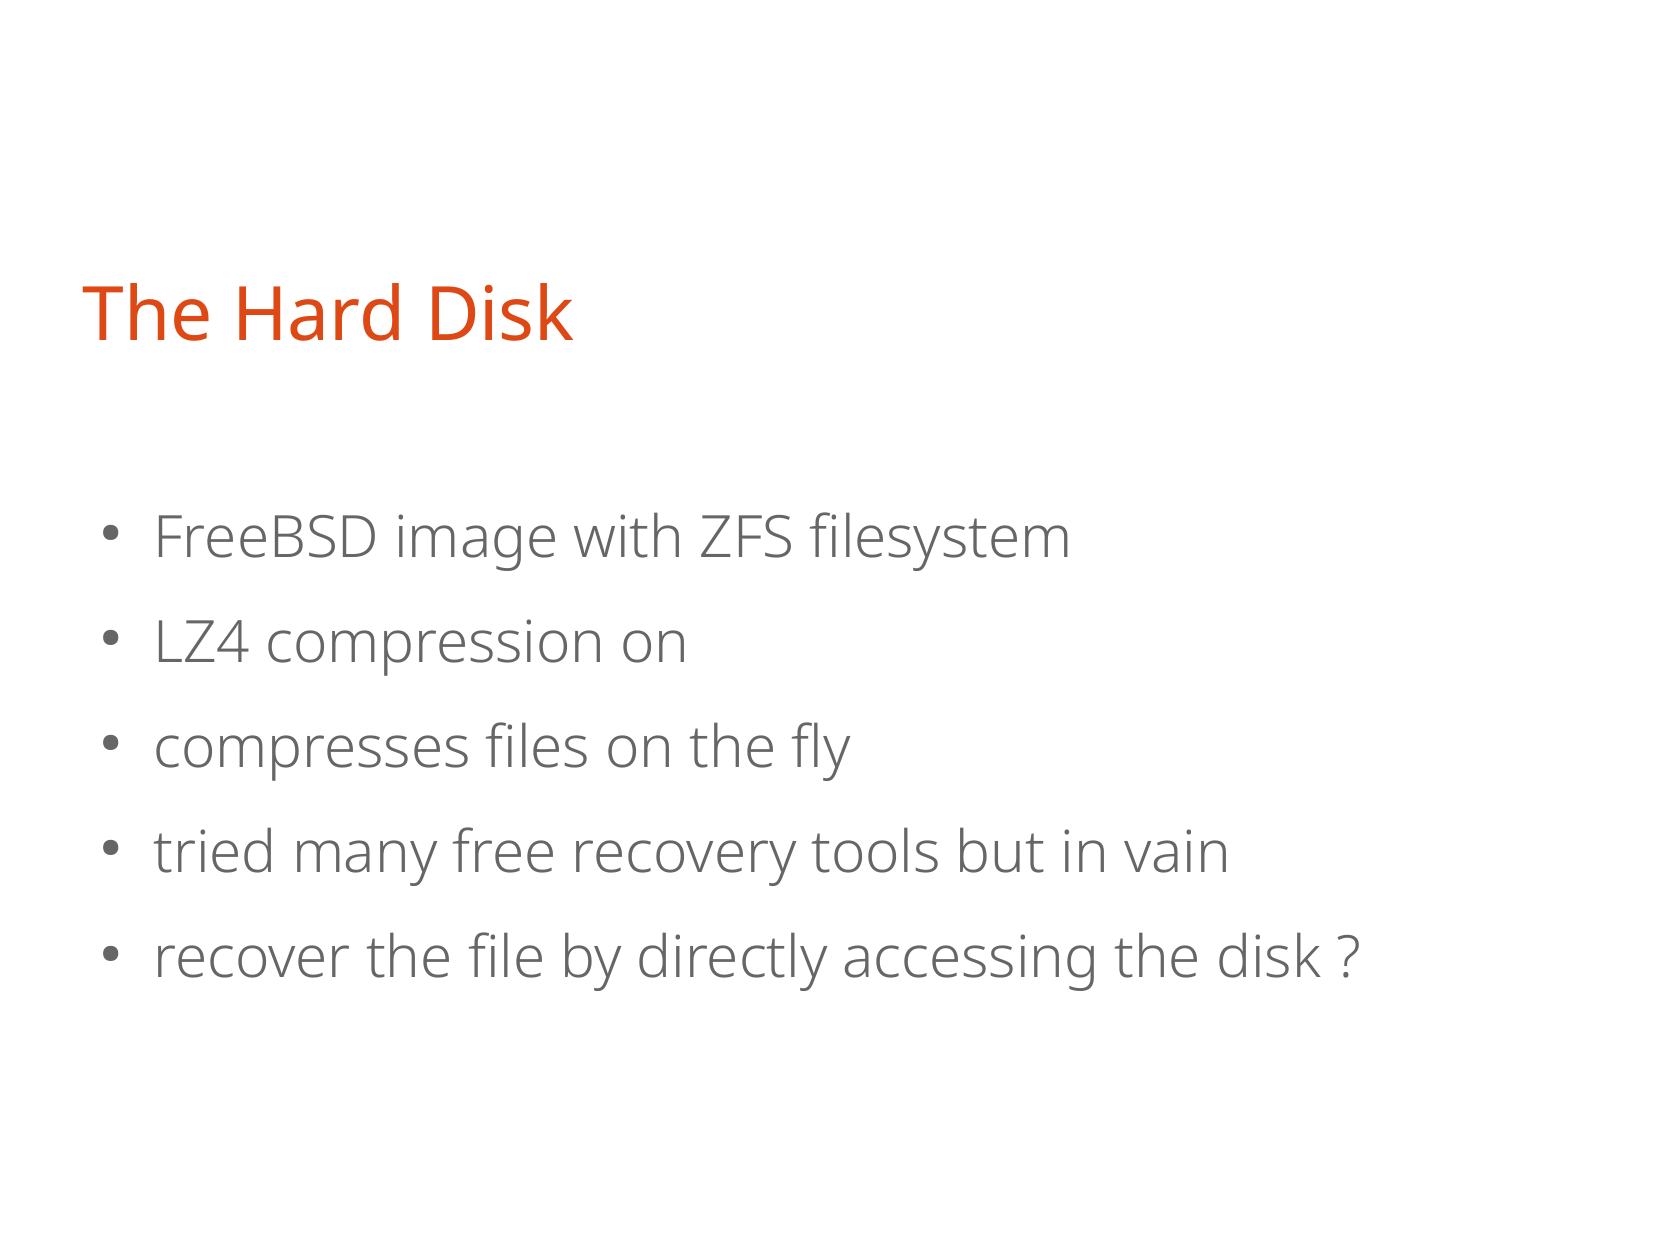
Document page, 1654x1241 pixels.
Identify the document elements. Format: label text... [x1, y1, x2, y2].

title The Hard Disk [82, 248, 1571, 375]
list FreeBSD image with ZFS filesystem LZ4 compression on compresses files on the fly tried many free recovery tools but in vain recover the file by directly accessing the disk ? [82, 389, 1571, 1010]
